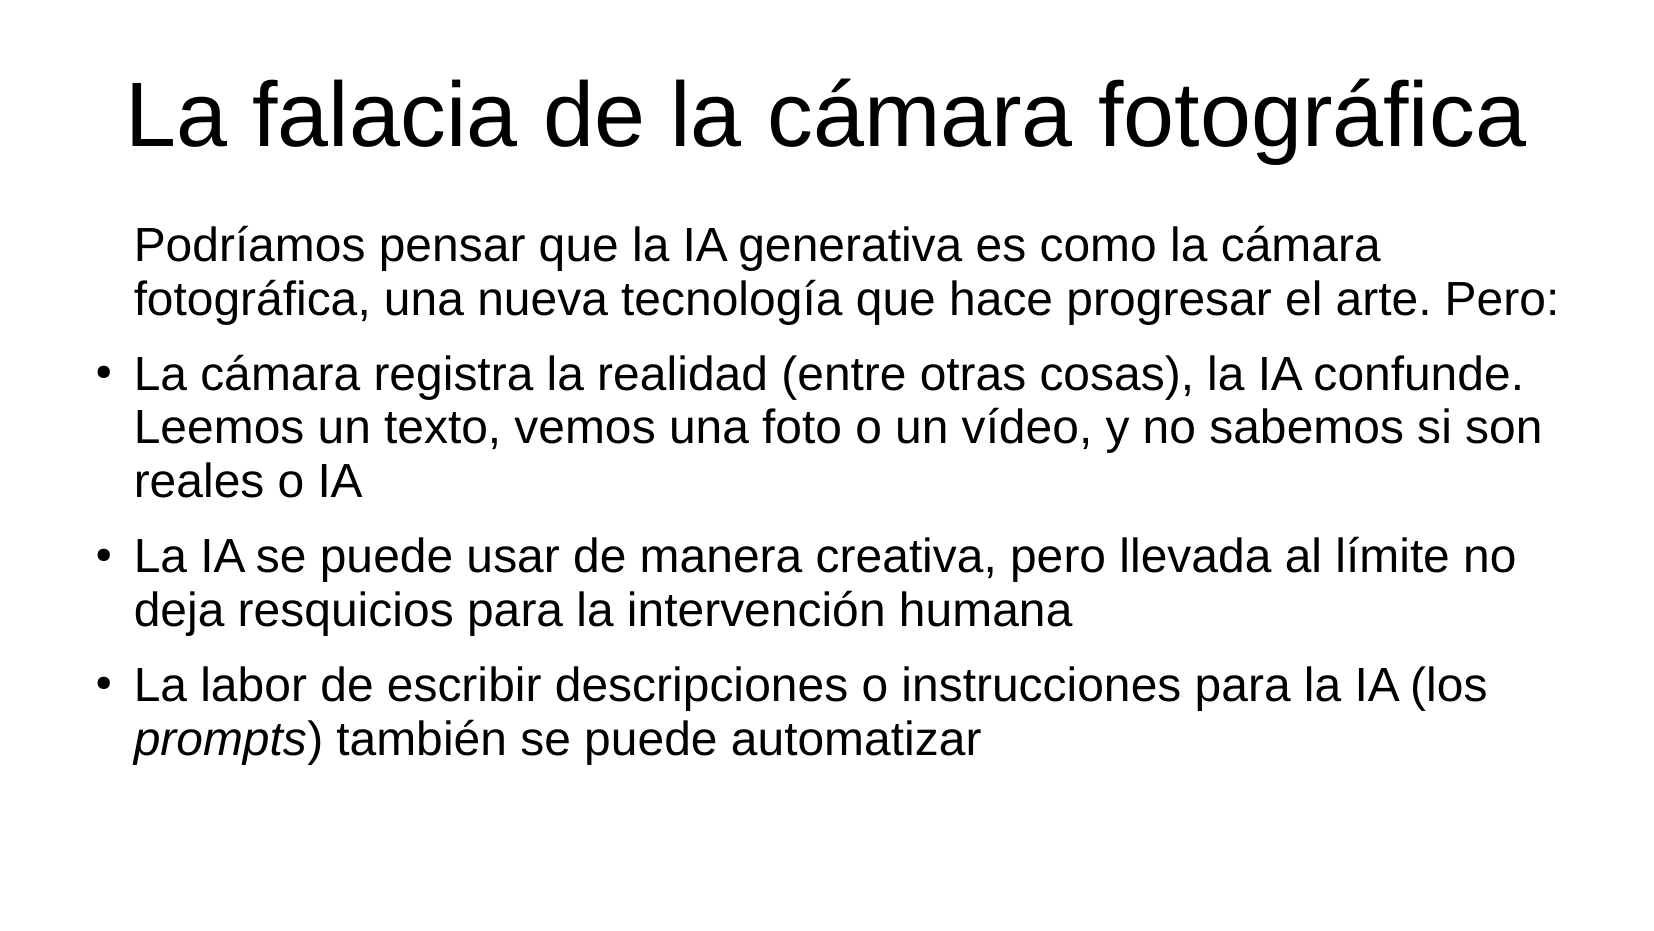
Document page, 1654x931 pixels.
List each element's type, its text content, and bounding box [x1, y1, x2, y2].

list Podríamos pensar que la IA generativa es como la cámara fotográfica, una nueva tecnología que hace progresar el arte. Pero: La cámara registra la realidad (entre otras cosas), la IA confunde. Leemos un texto, vemos una foto o un vídeo, y no sabemos si son reales o IA La IA se puede usar de manera creativa, pero llevada al límite no deja resquicios para la intervención humana La labor de escribir descripciones o instrucciones para la IA (los prompts) también se puede automatizar [82, 217, 1571, 827]
title La falacia de la cámara fotográfica [82, 37, 1571, 193]
